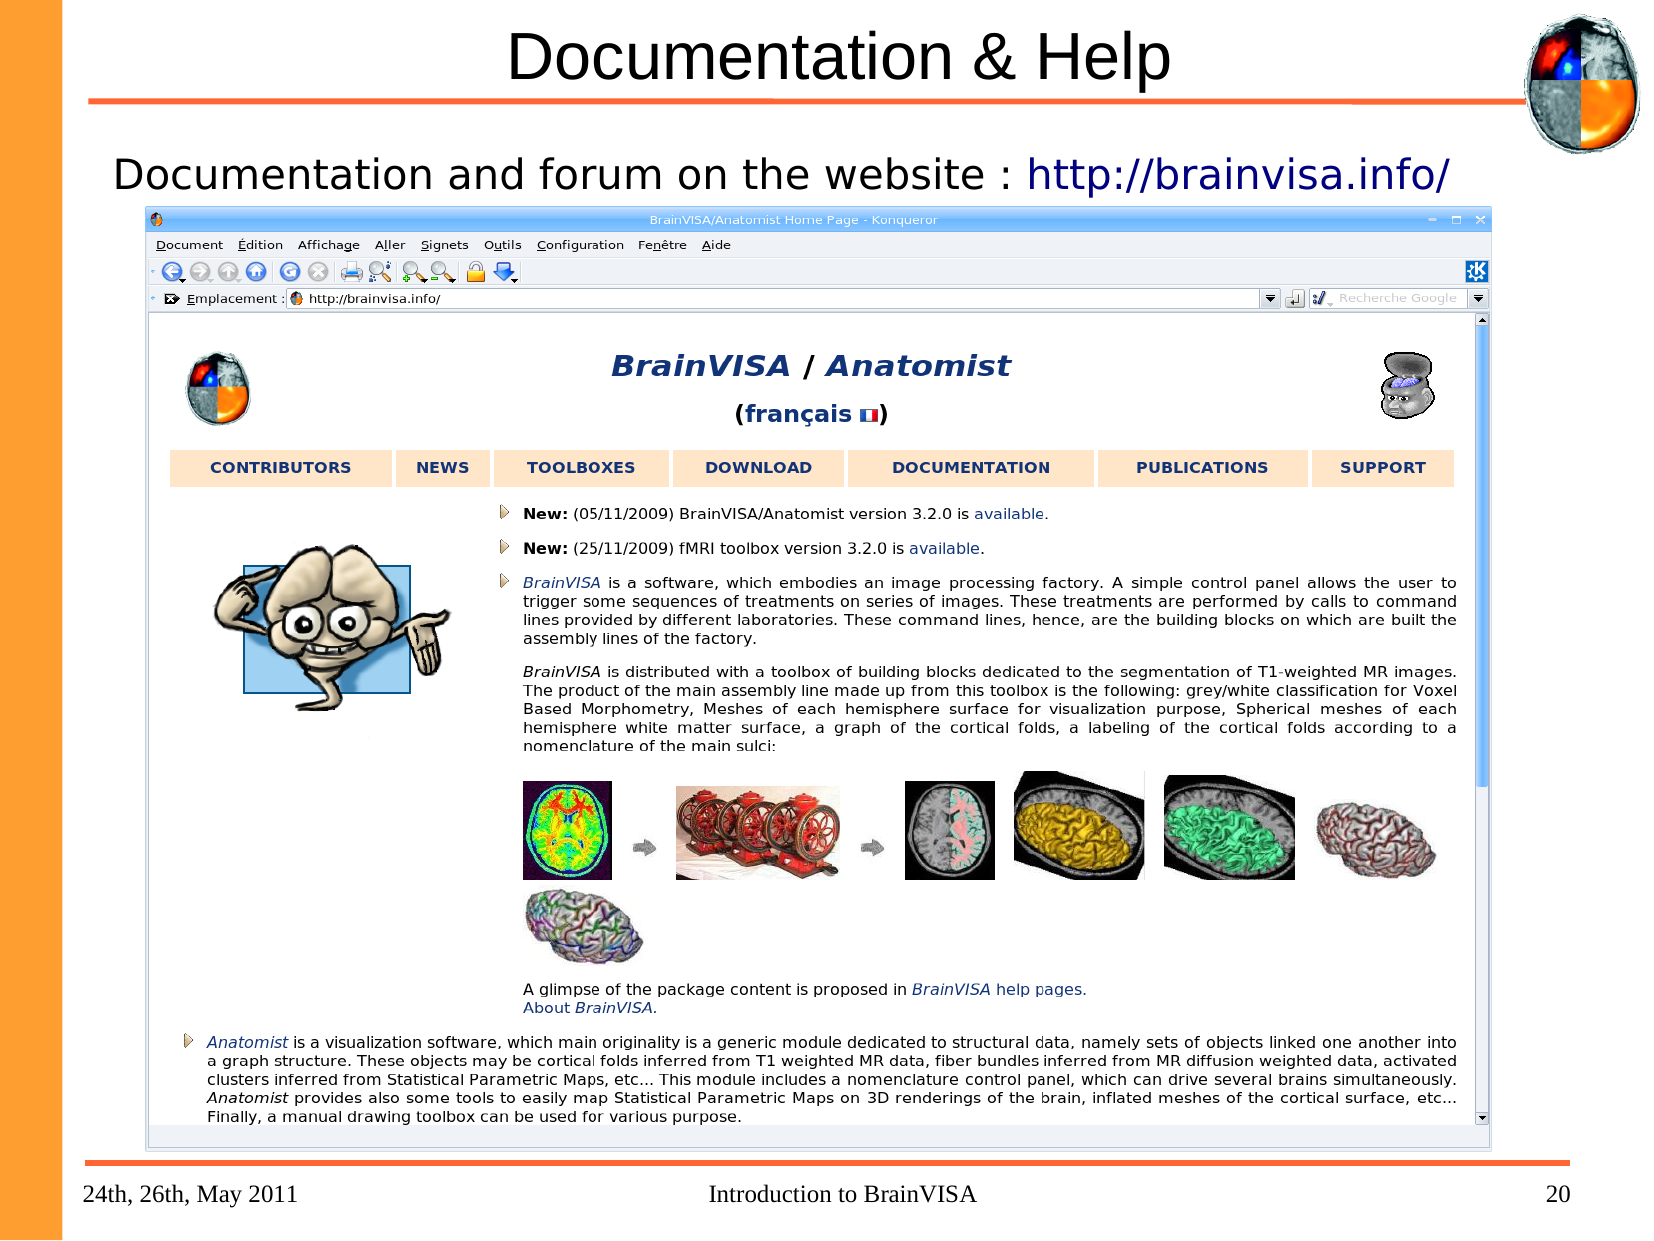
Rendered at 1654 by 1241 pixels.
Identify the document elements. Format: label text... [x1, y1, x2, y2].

list Documentation and forum on the website : http://brainvisa.info/ [94, 150, 1563, 1094]
picture [1523, 13, 1642, 156]
picture [145, 206, 1492, 1152]
title Documentation & Help [120, 19, 1510, 94]
